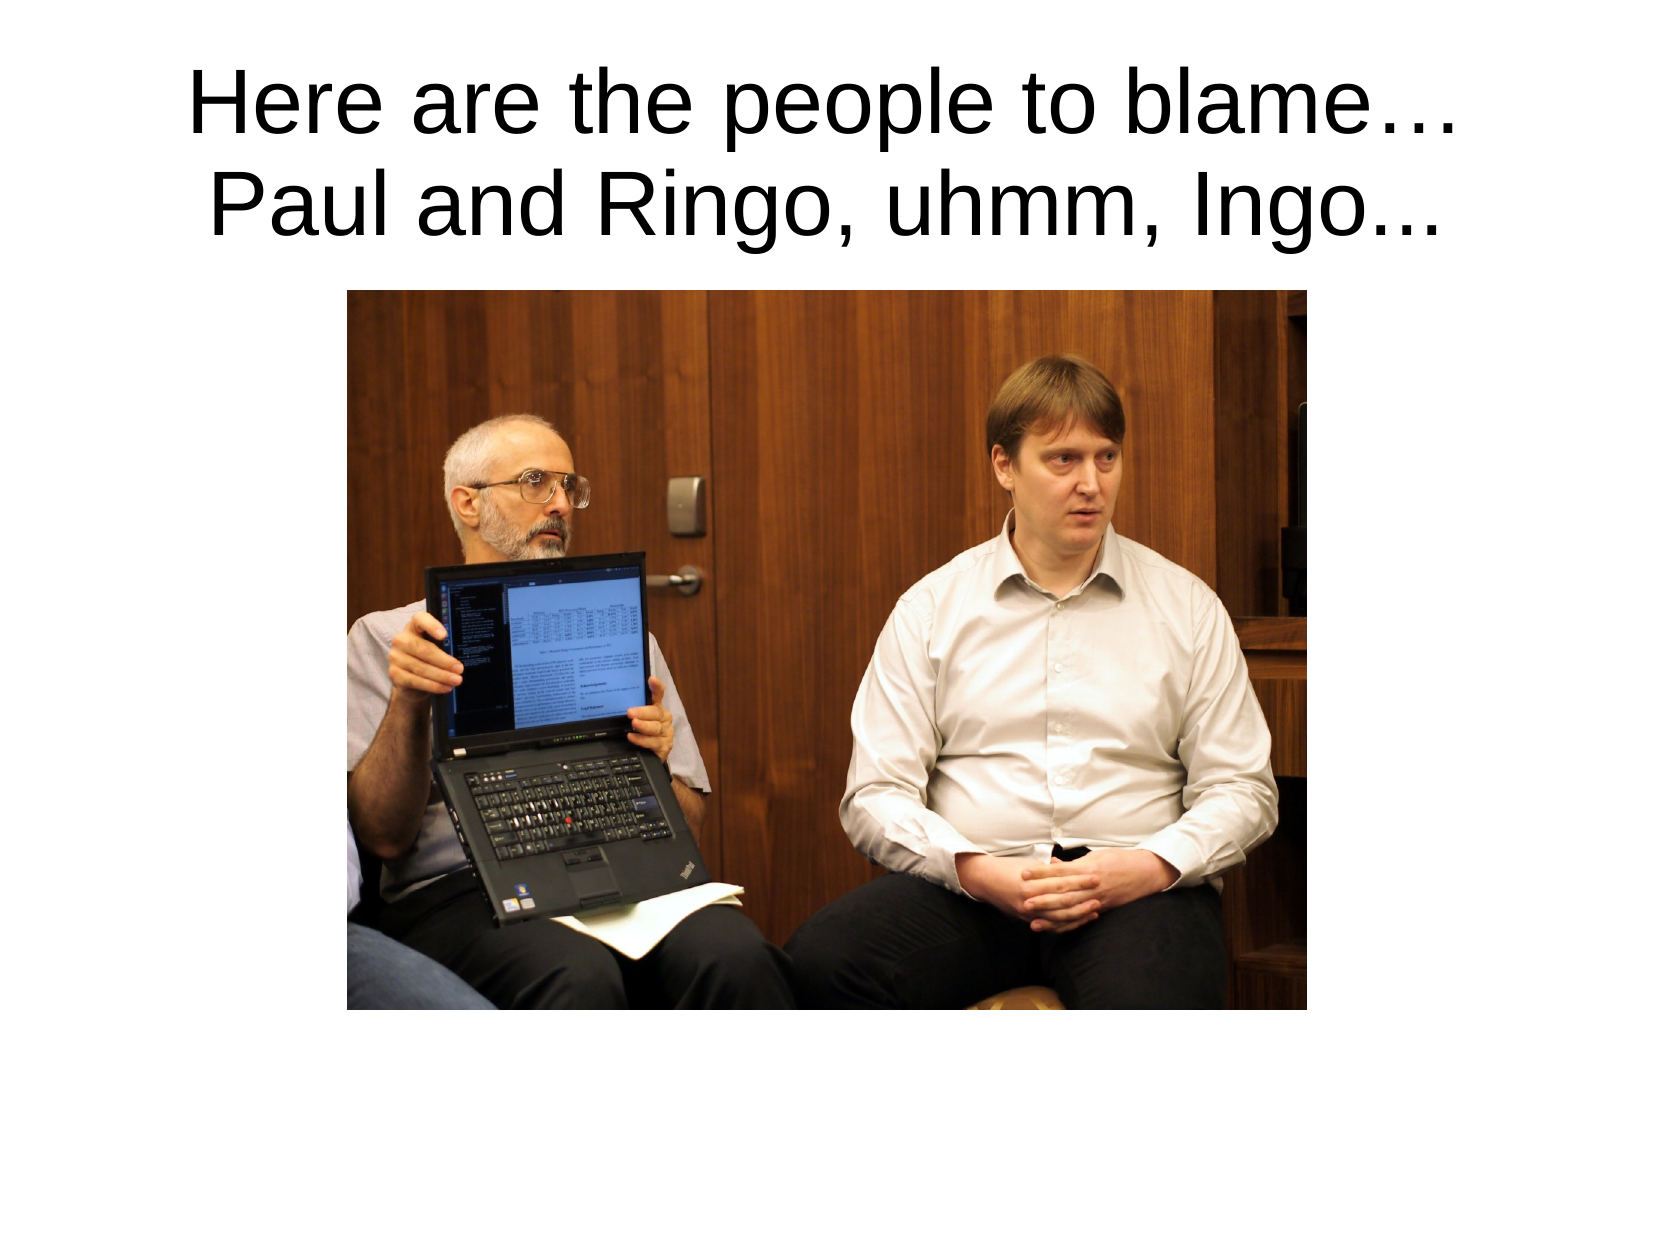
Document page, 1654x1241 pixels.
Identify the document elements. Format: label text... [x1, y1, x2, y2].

title Here are the people to blame… Paul and Ringo, uhmm, Ingo... [82, 49, 1571, 257]
picture [347, 290, 1307, 1010]
